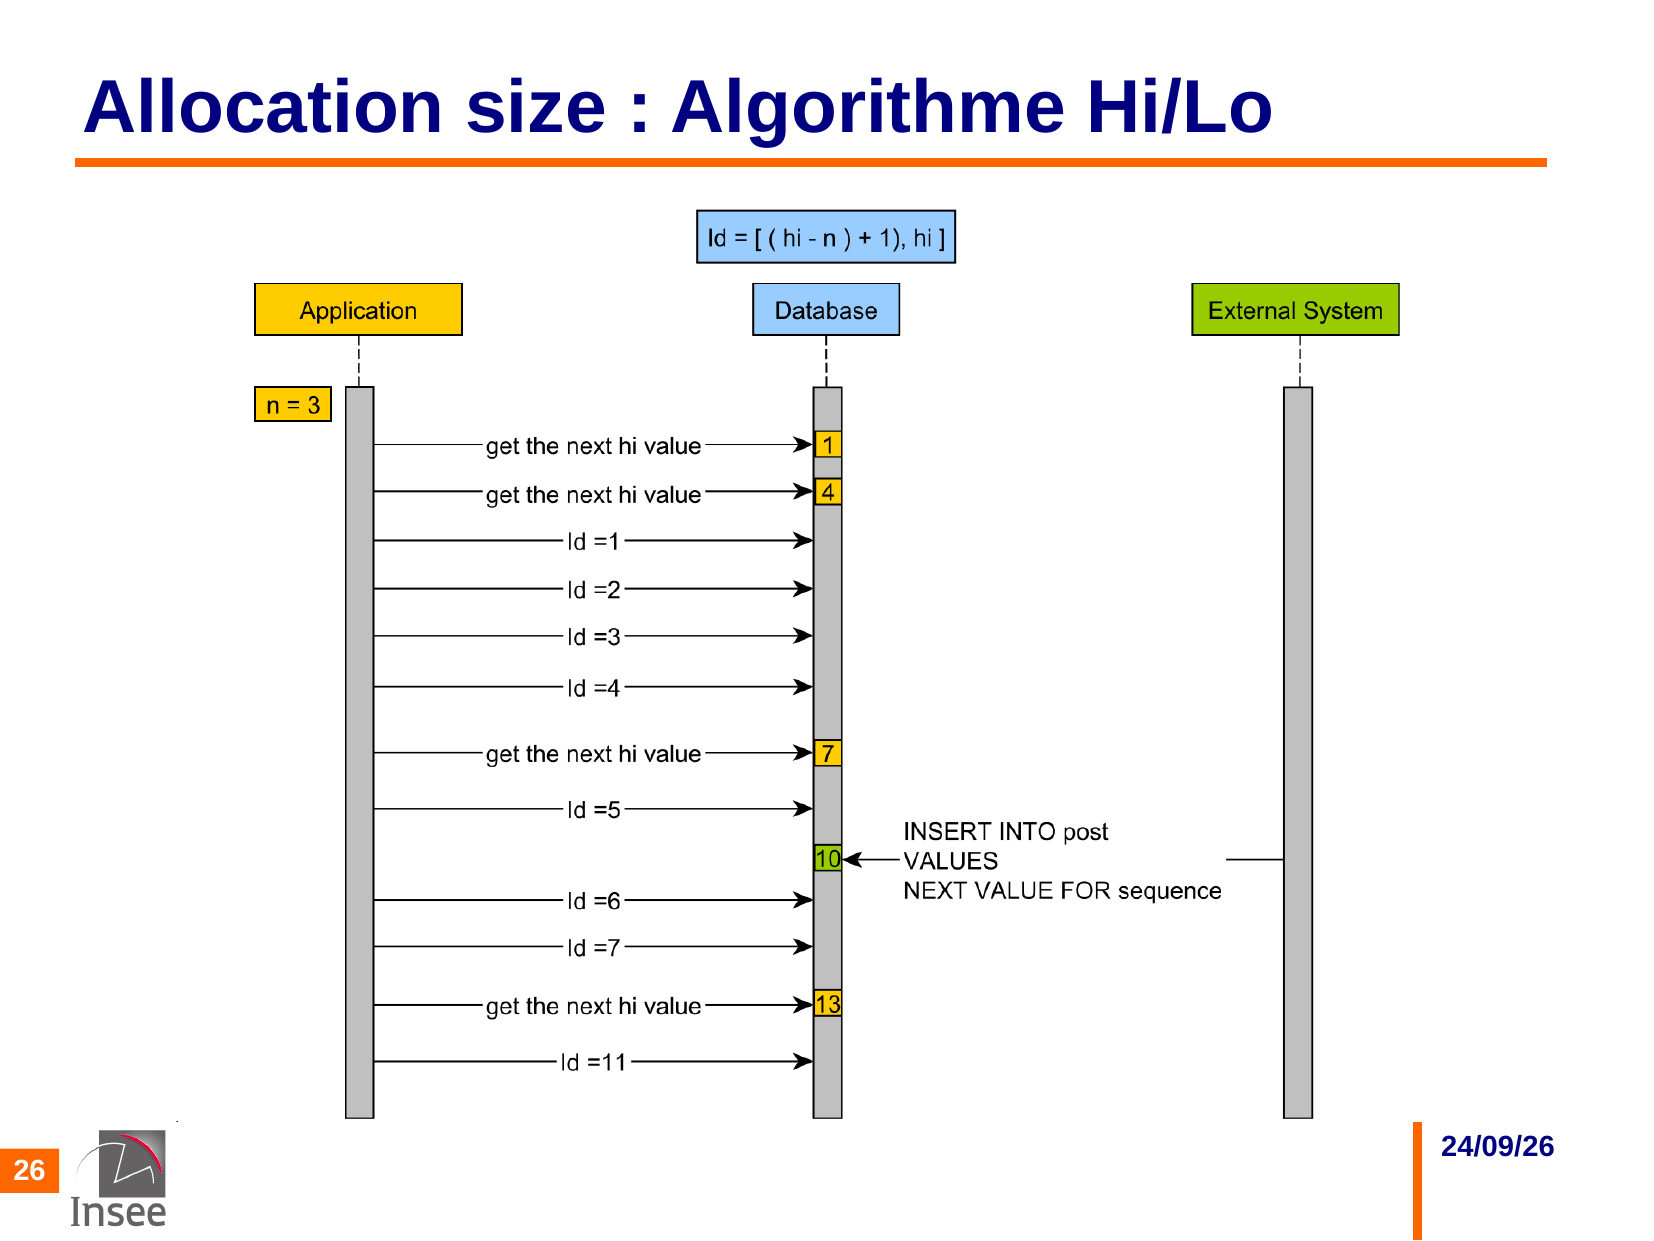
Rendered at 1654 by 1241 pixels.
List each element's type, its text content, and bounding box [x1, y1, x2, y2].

title Allocation size : Algorithme Hi/Lo [82, 49, 1619, 163]
picture [62, 1121, 178, 1241]
picture [254, 209, 1400, 1119]
list [82, 136, 1571, 1028]
